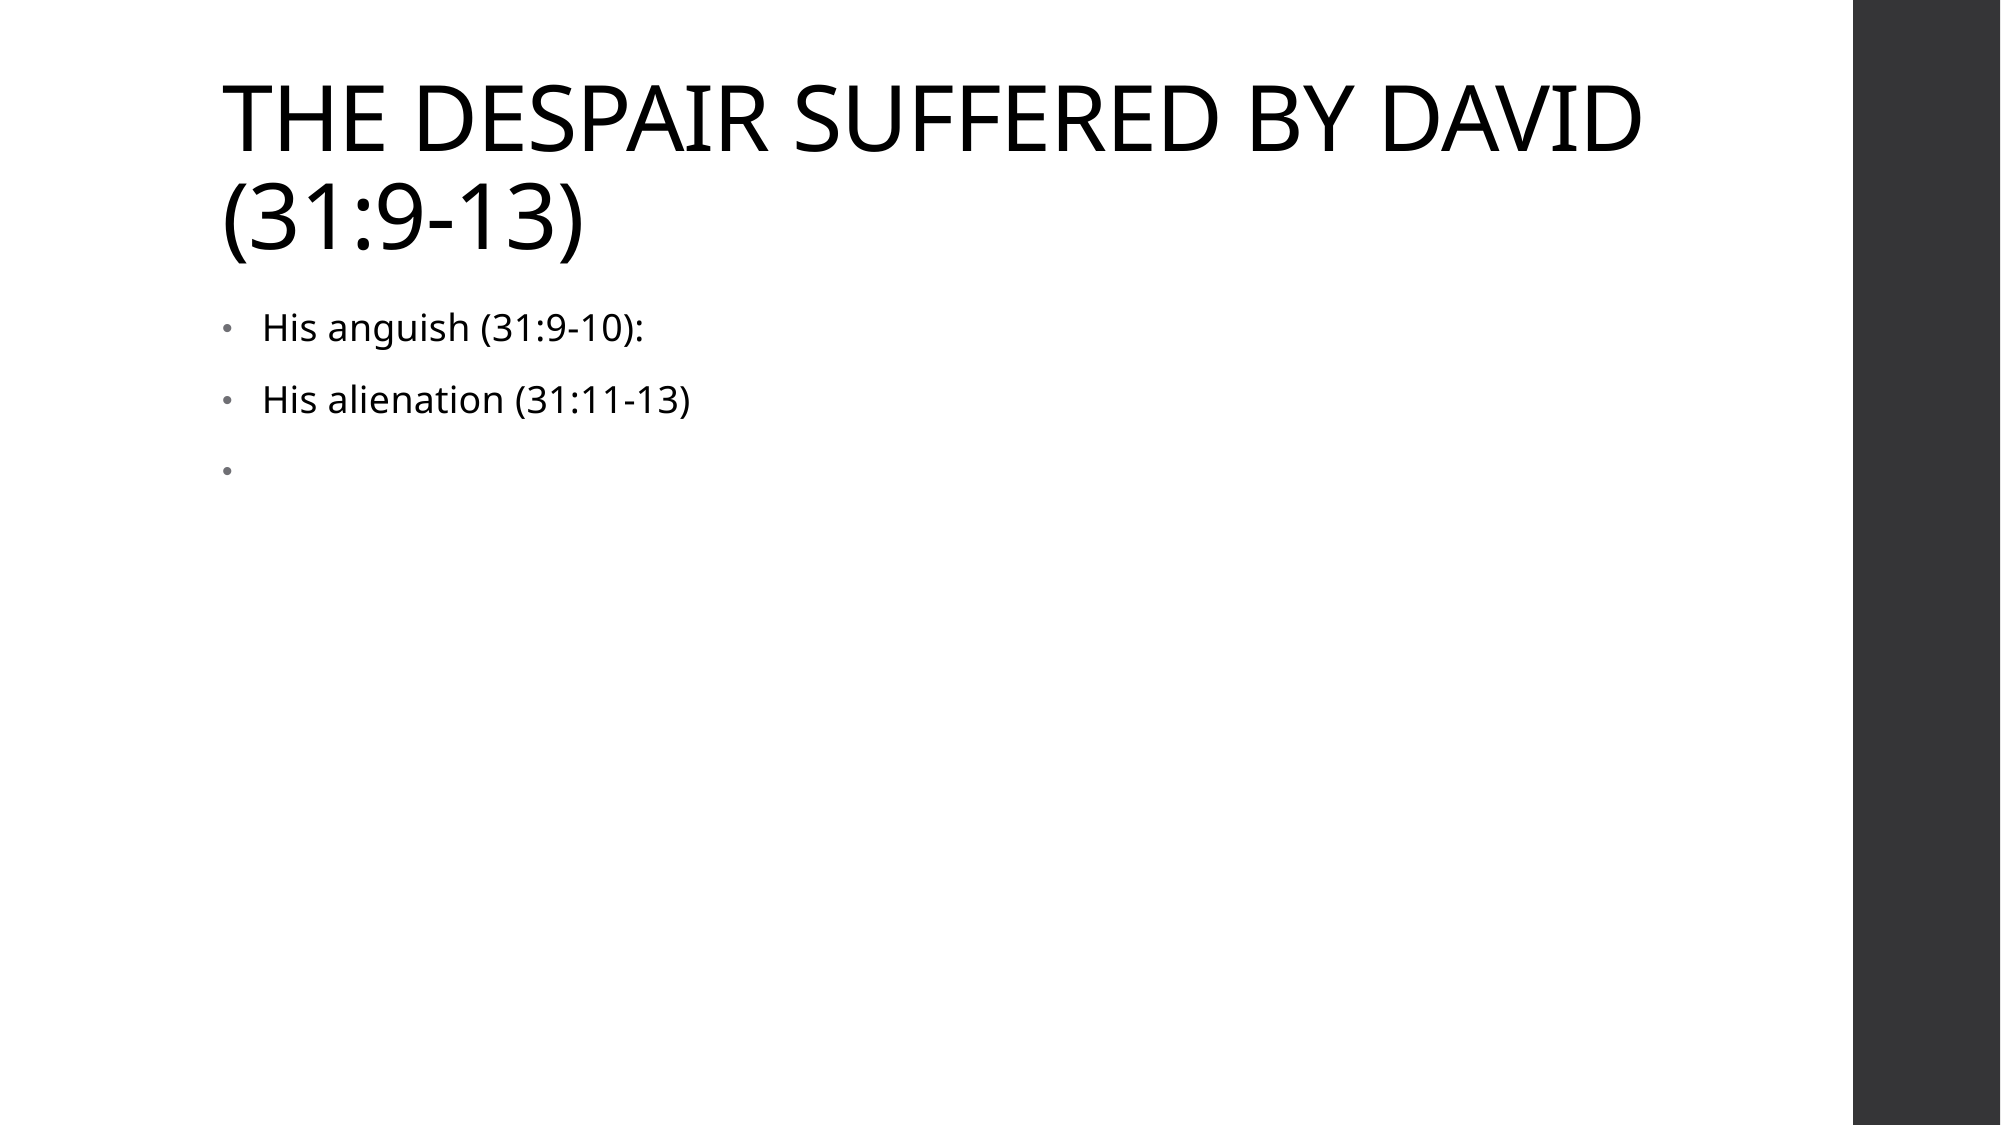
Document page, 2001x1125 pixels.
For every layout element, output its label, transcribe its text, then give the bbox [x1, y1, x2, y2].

title THE DESPAIR SUFFERED BY DAVID (31:9-13) [206, 60, 1797, 278]
list His anguish (31:9-10): His alienation (31:11-13) [206, 299, 1617, 1014]
